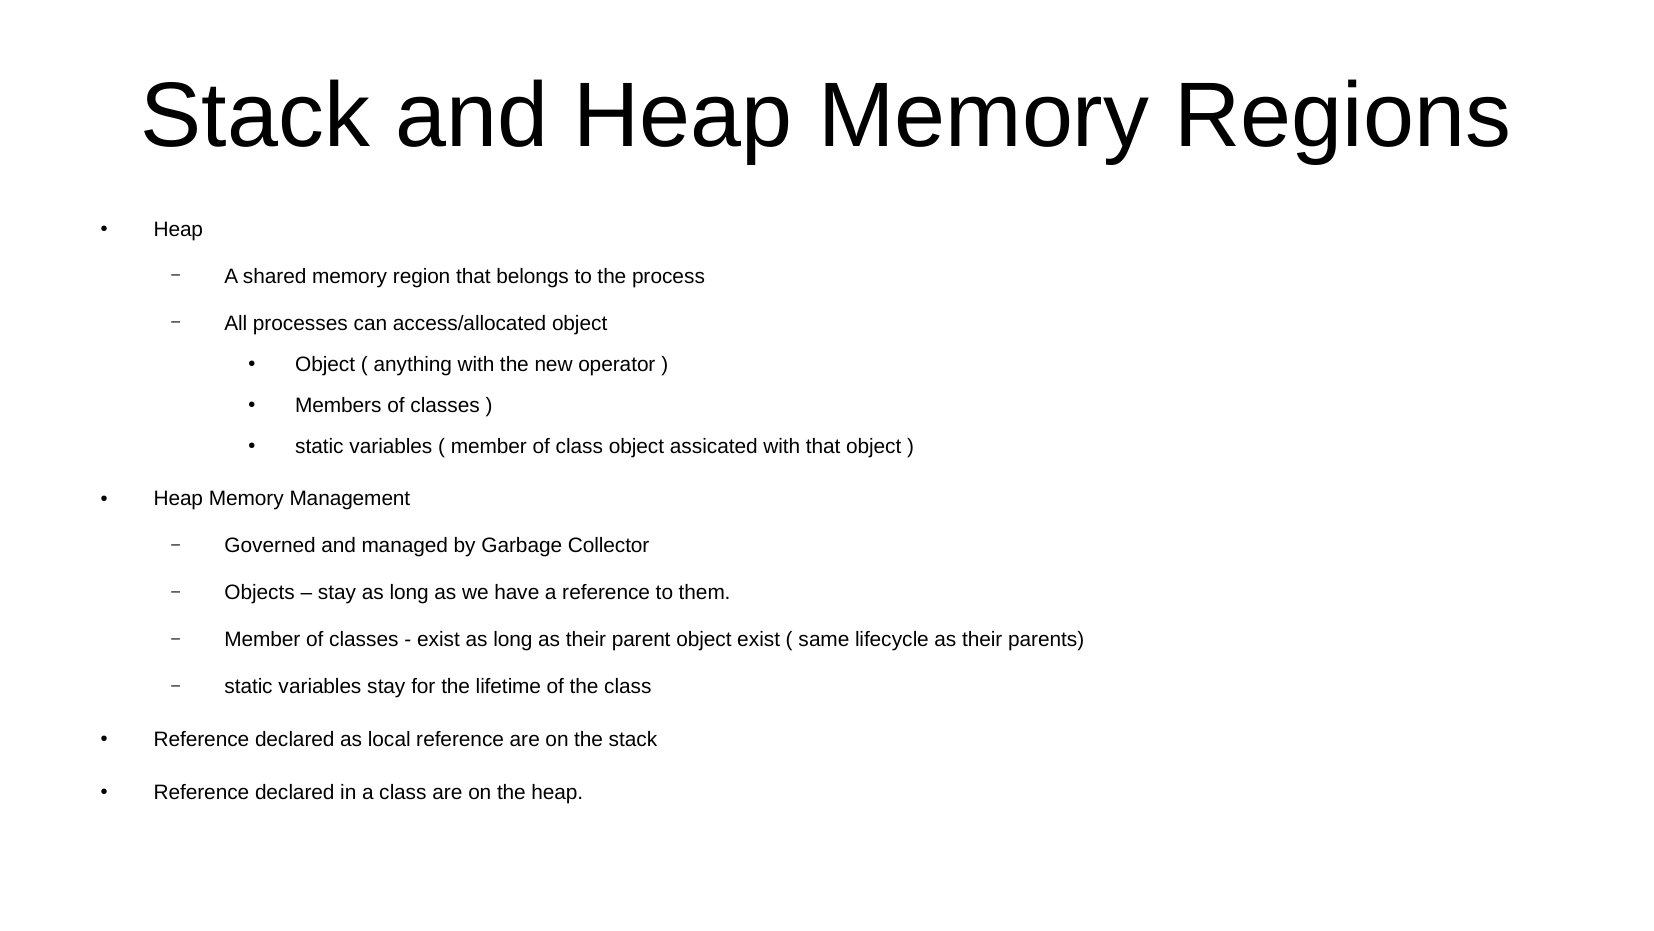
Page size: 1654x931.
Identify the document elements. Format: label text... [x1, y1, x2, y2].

list Heap A shared memory region that belongs to the process All processes can access/allocated object Object ( anything with the new operator ) Members of classes ) static variables ( member of class object assicated with that object ) Heap Memory Management Governed and managed by Garbage Collector Objects – stay as long as we have a reference to them. Member of classes - exist as long as their parent object exist ( same lifecycle as their parents) static variables stay for the lifetime of the class Reference declared as local reference are on the stack Reference declared in a class are on the heap. [82, 217, 1636, 886]
title Stack and Heap Memory Regions [82, 37, 1571, 193]
